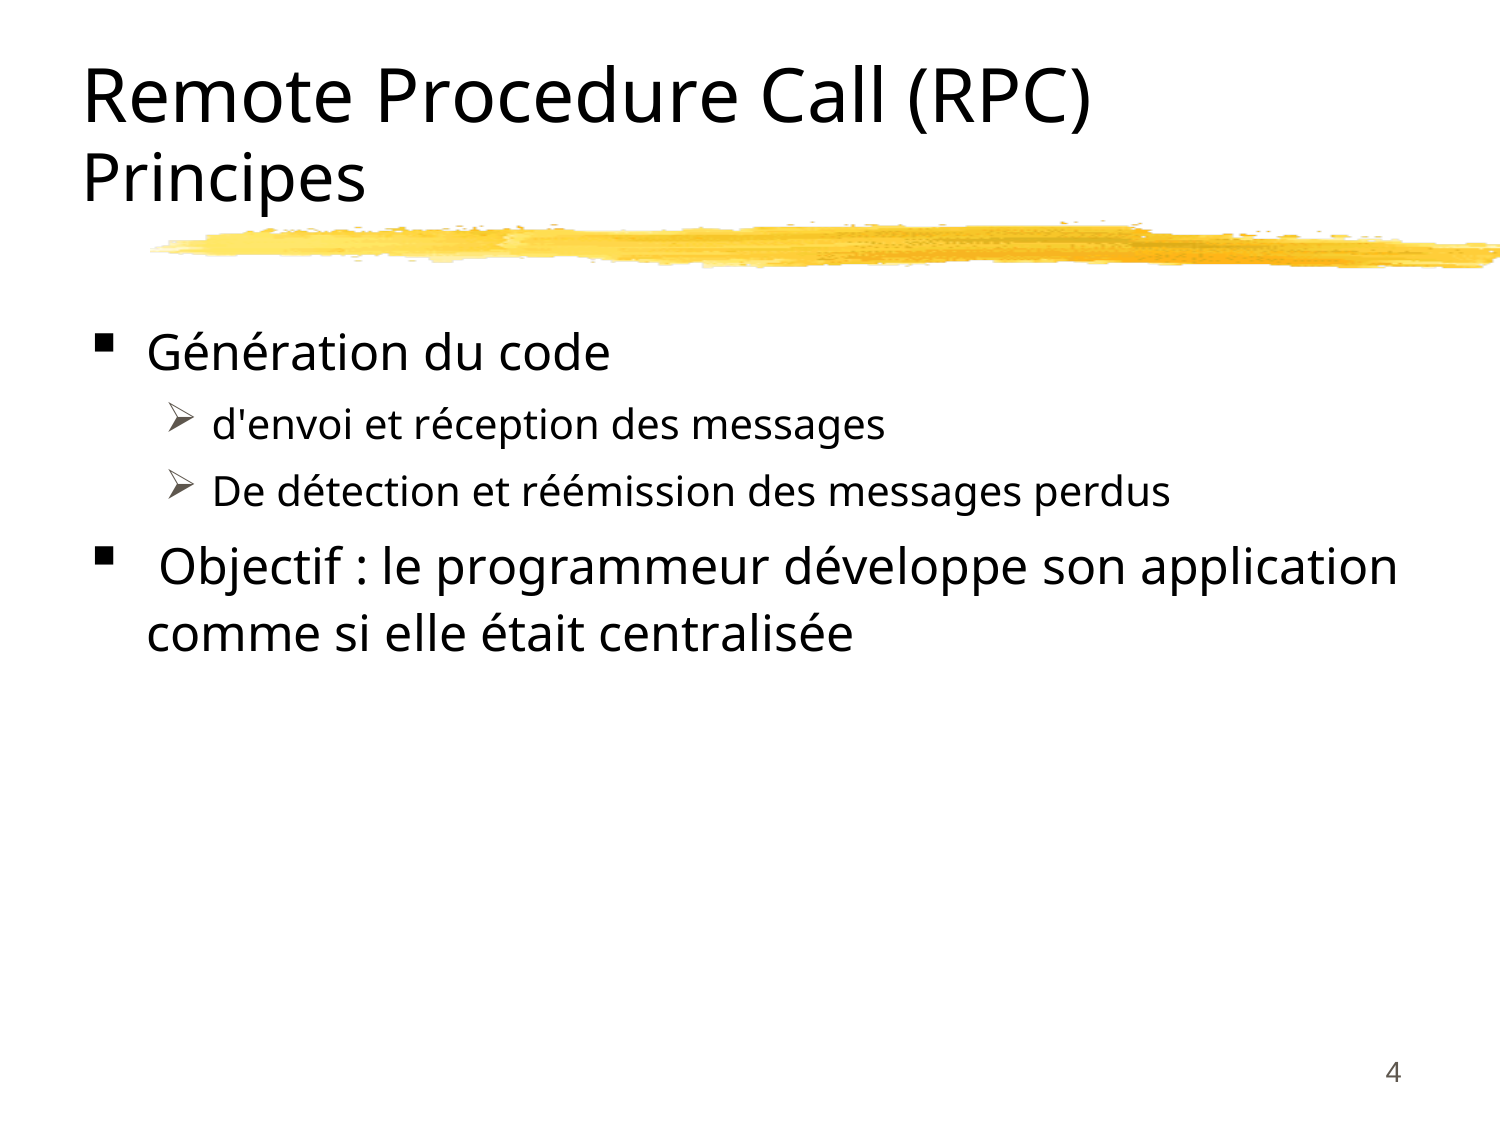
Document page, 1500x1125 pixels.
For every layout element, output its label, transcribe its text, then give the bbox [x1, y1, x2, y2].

picture [150, 215, 1500, 279]
title Remote Procedure Call (RPC) Principes [66, 23, 1342, 225]
list Génération du code d'envoi et réception des messages De détection et réémission des messages perdus Objectif : le programmeur développe son application comme si elle était centralisée [75, 309, 1417, 994]
